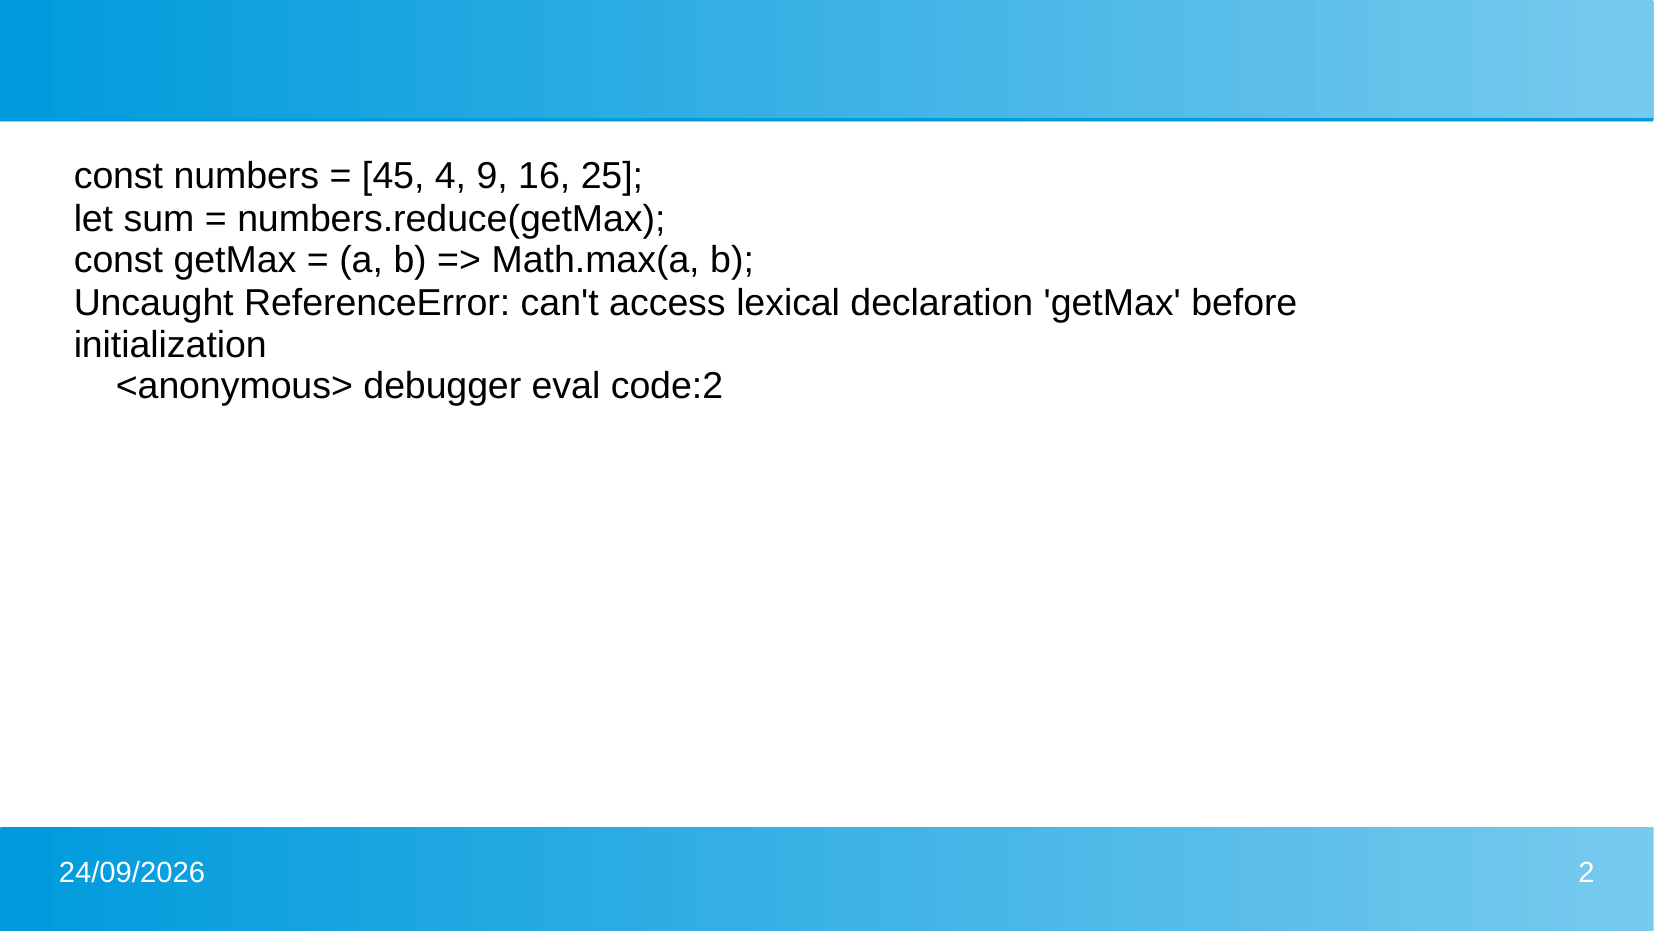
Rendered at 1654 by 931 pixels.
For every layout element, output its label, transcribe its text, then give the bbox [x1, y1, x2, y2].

text_box const numbers = [45, 4, 9, 16, 25]; let sum = numbers.reduce(getMax); const getMax = (a, b) => Math.max(a, b); Uncaught ReferenceError: can't access lexical declaration 'getMax' before initialization <anonymous> debugger eval code:2 [59, 147, 1477, 415]
